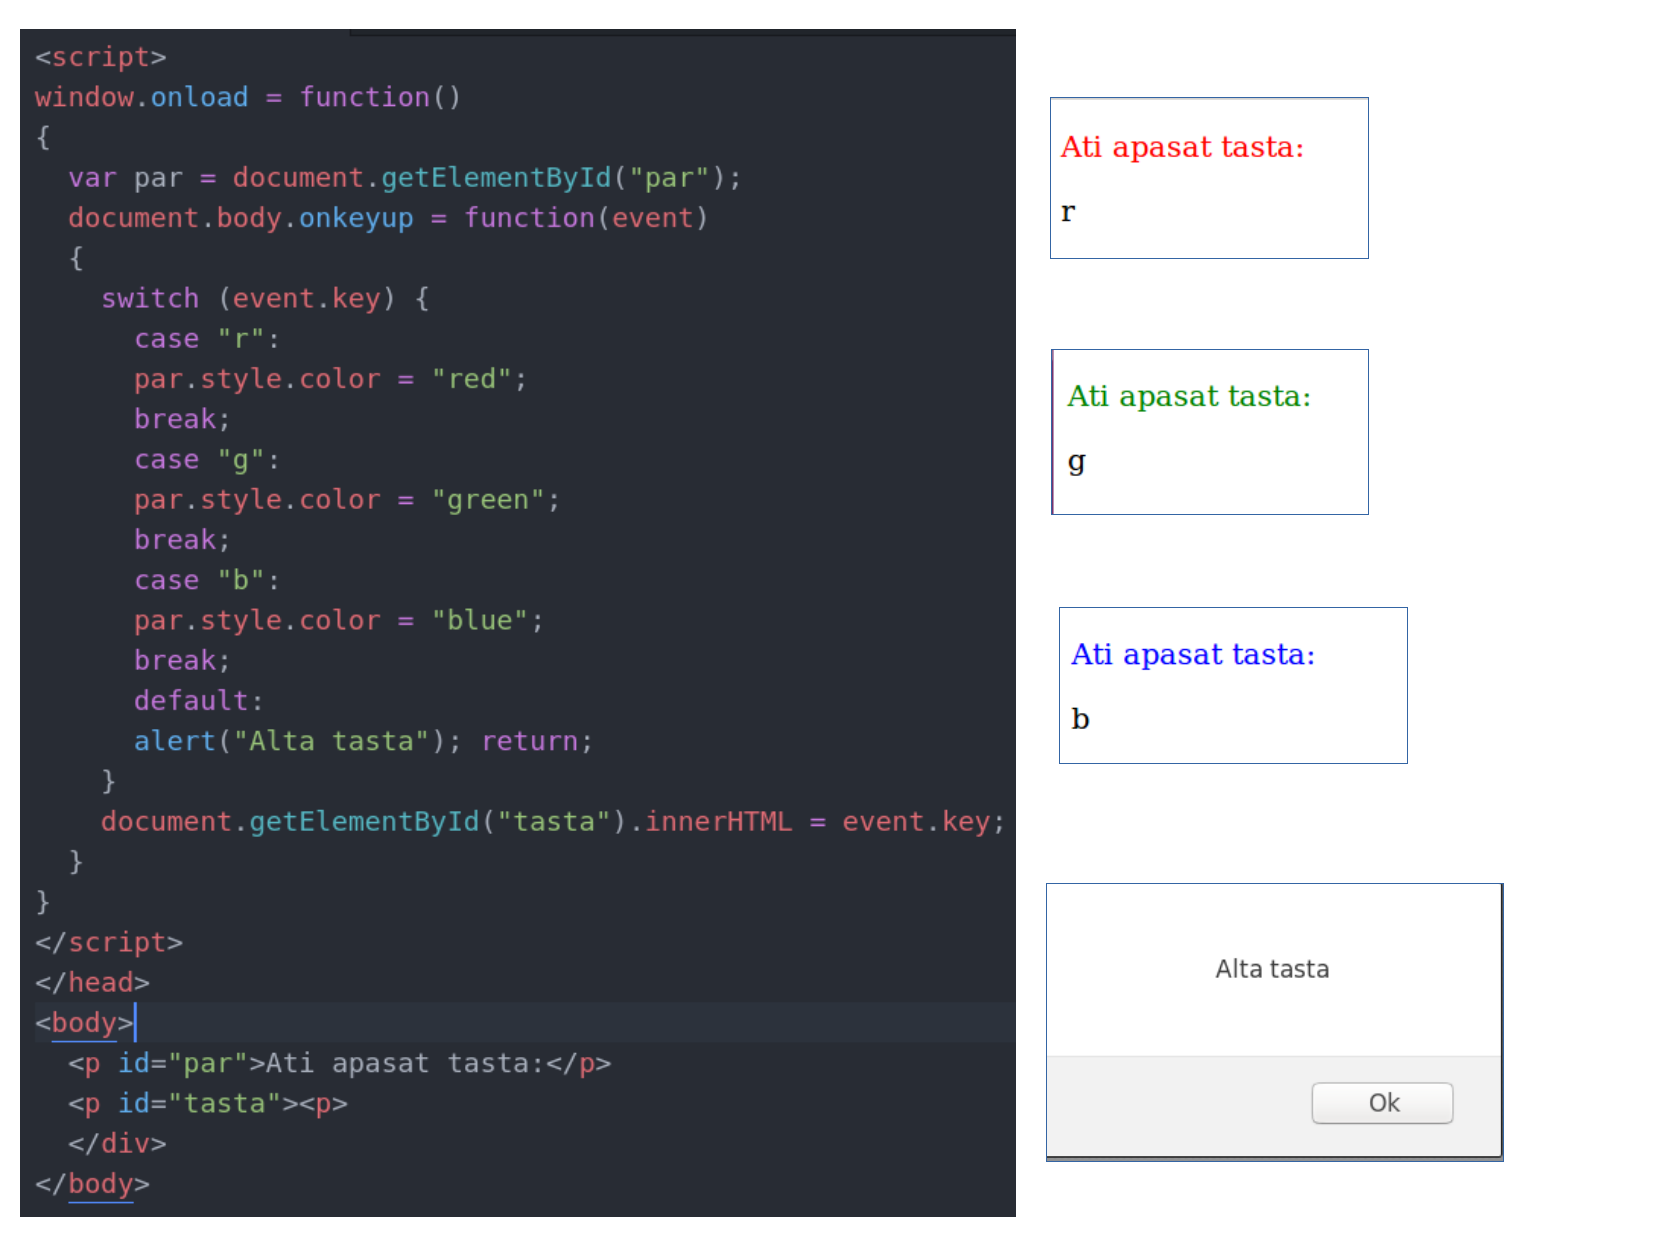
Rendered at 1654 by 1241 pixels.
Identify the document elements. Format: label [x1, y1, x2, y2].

picture [20, 29, 1016, 1217]
picture [1050, 97, 1369, 259]
picture [1046, 883, 1504, 1162]
picture [1059, 607, 1408, 764]
picture [1051, 349, 1369, 515]
